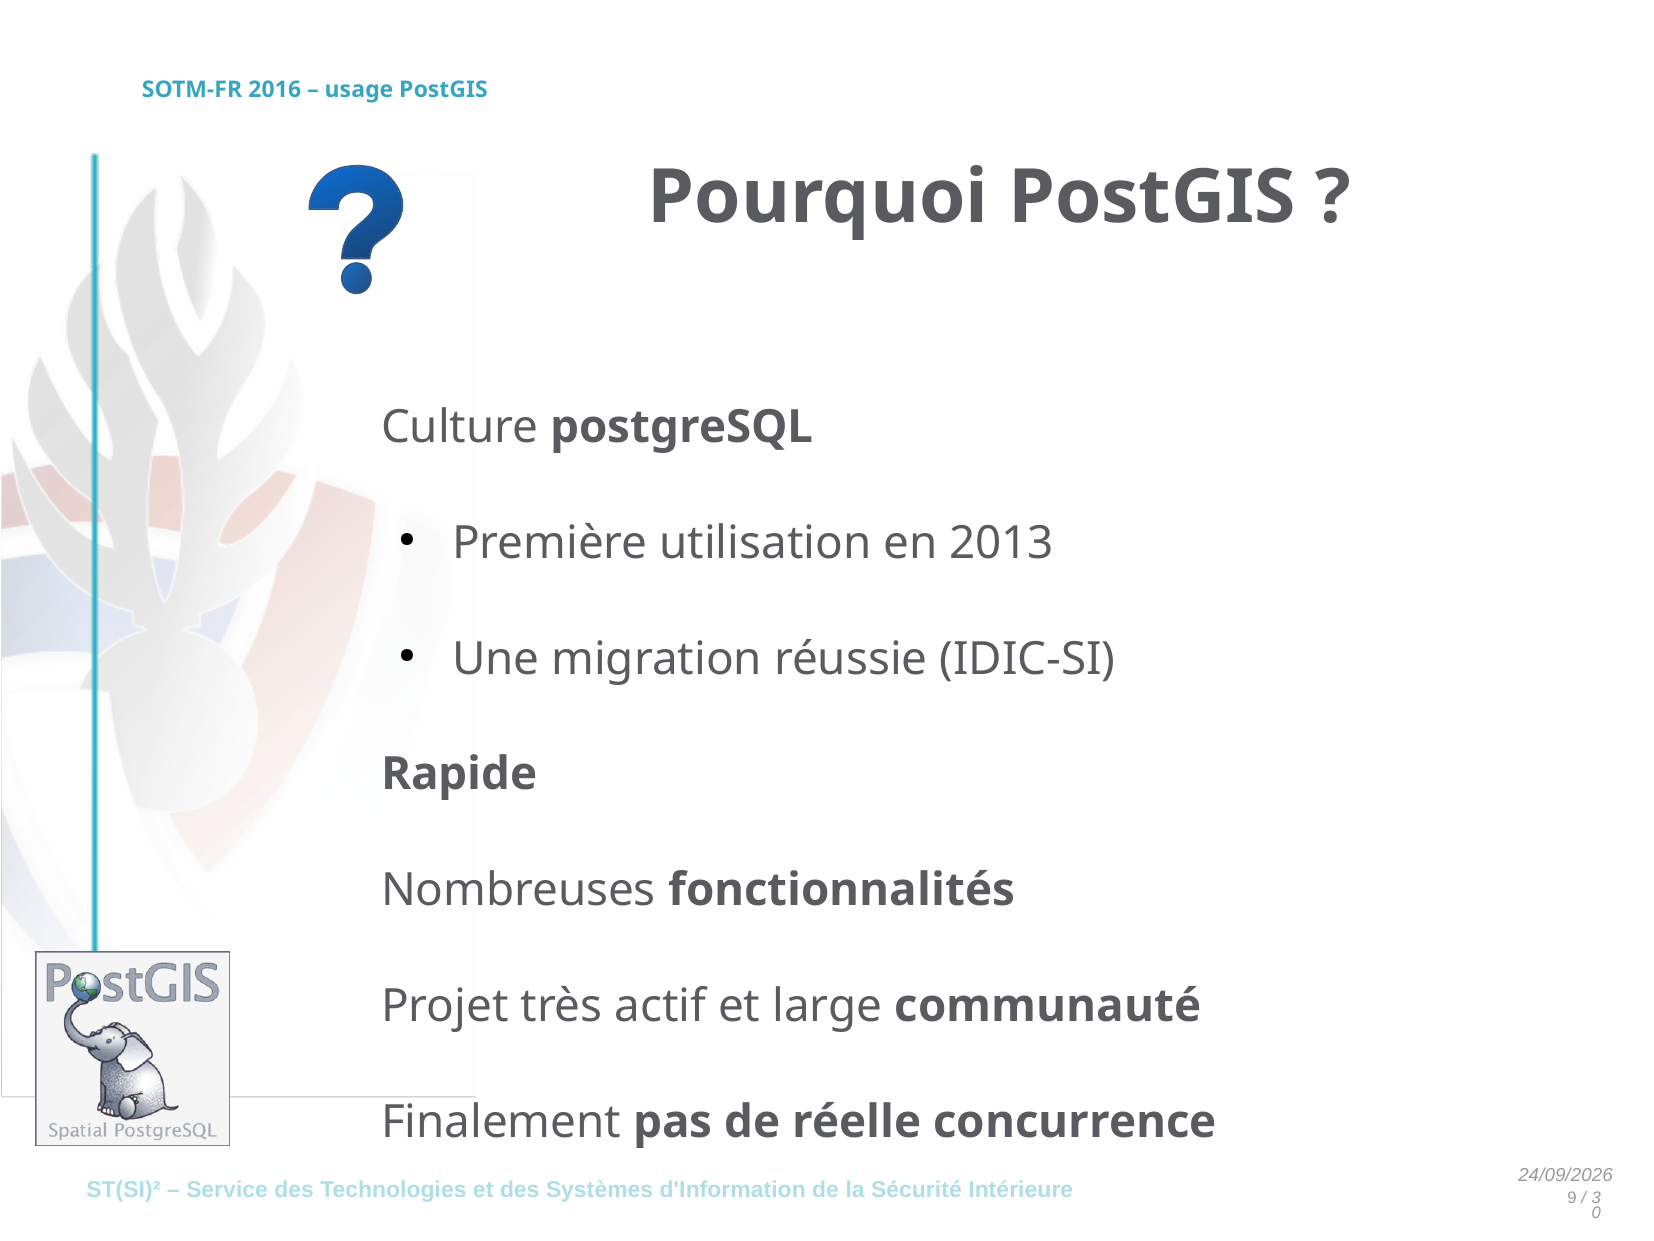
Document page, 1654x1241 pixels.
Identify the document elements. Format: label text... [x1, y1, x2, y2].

picture [0, 86, 476, 1176]
list Pourquoi PostGIS ? Culture postgreSQL Première utilisation en 2013 Une migration réussie (IDIC-SI) Rapide Nombreuses fonctionnalités Projet très actif et large communauté Finalement pas de réelle concurrence [381, 141, 1619, 1134]
title SOTM-FR 2016 – usage PostGIS [141, 70, 1571, 107]
